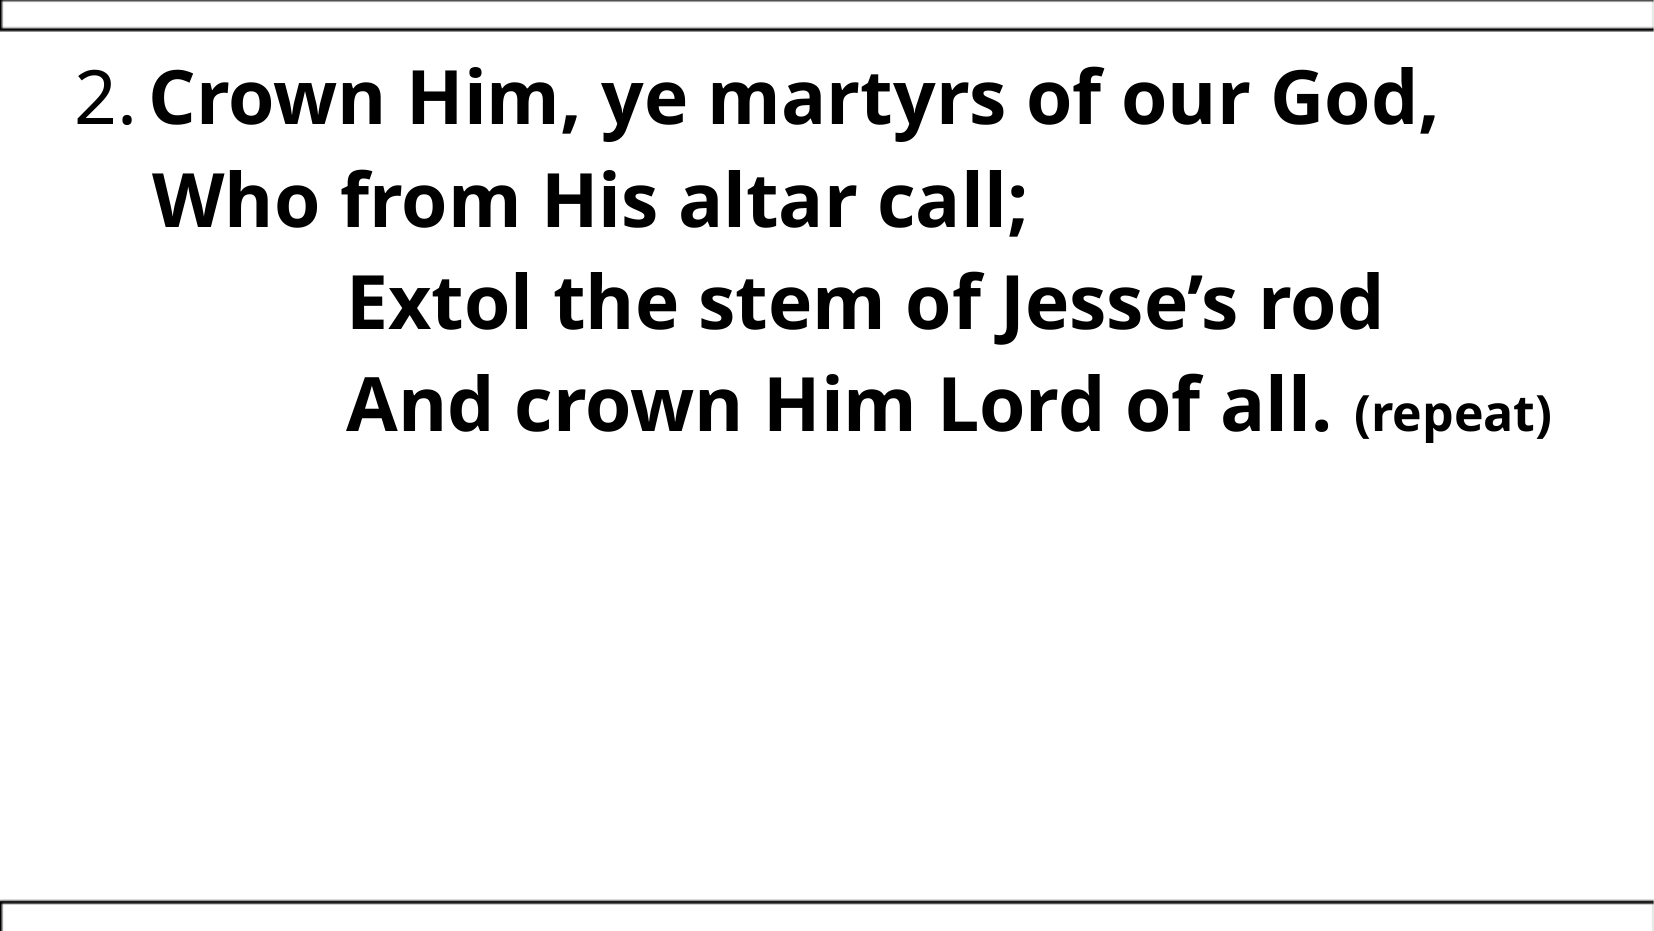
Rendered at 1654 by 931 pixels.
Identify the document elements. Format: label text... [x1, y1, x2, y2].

text_box 2. Crown Him, ye martyrs of our God, Who from His altar call; Extol the stem of Jesse’s rod And crown Him Lord of all. (repeat) [60, 37, 1591, 541]
picture [0, 0, 1654, 931]
